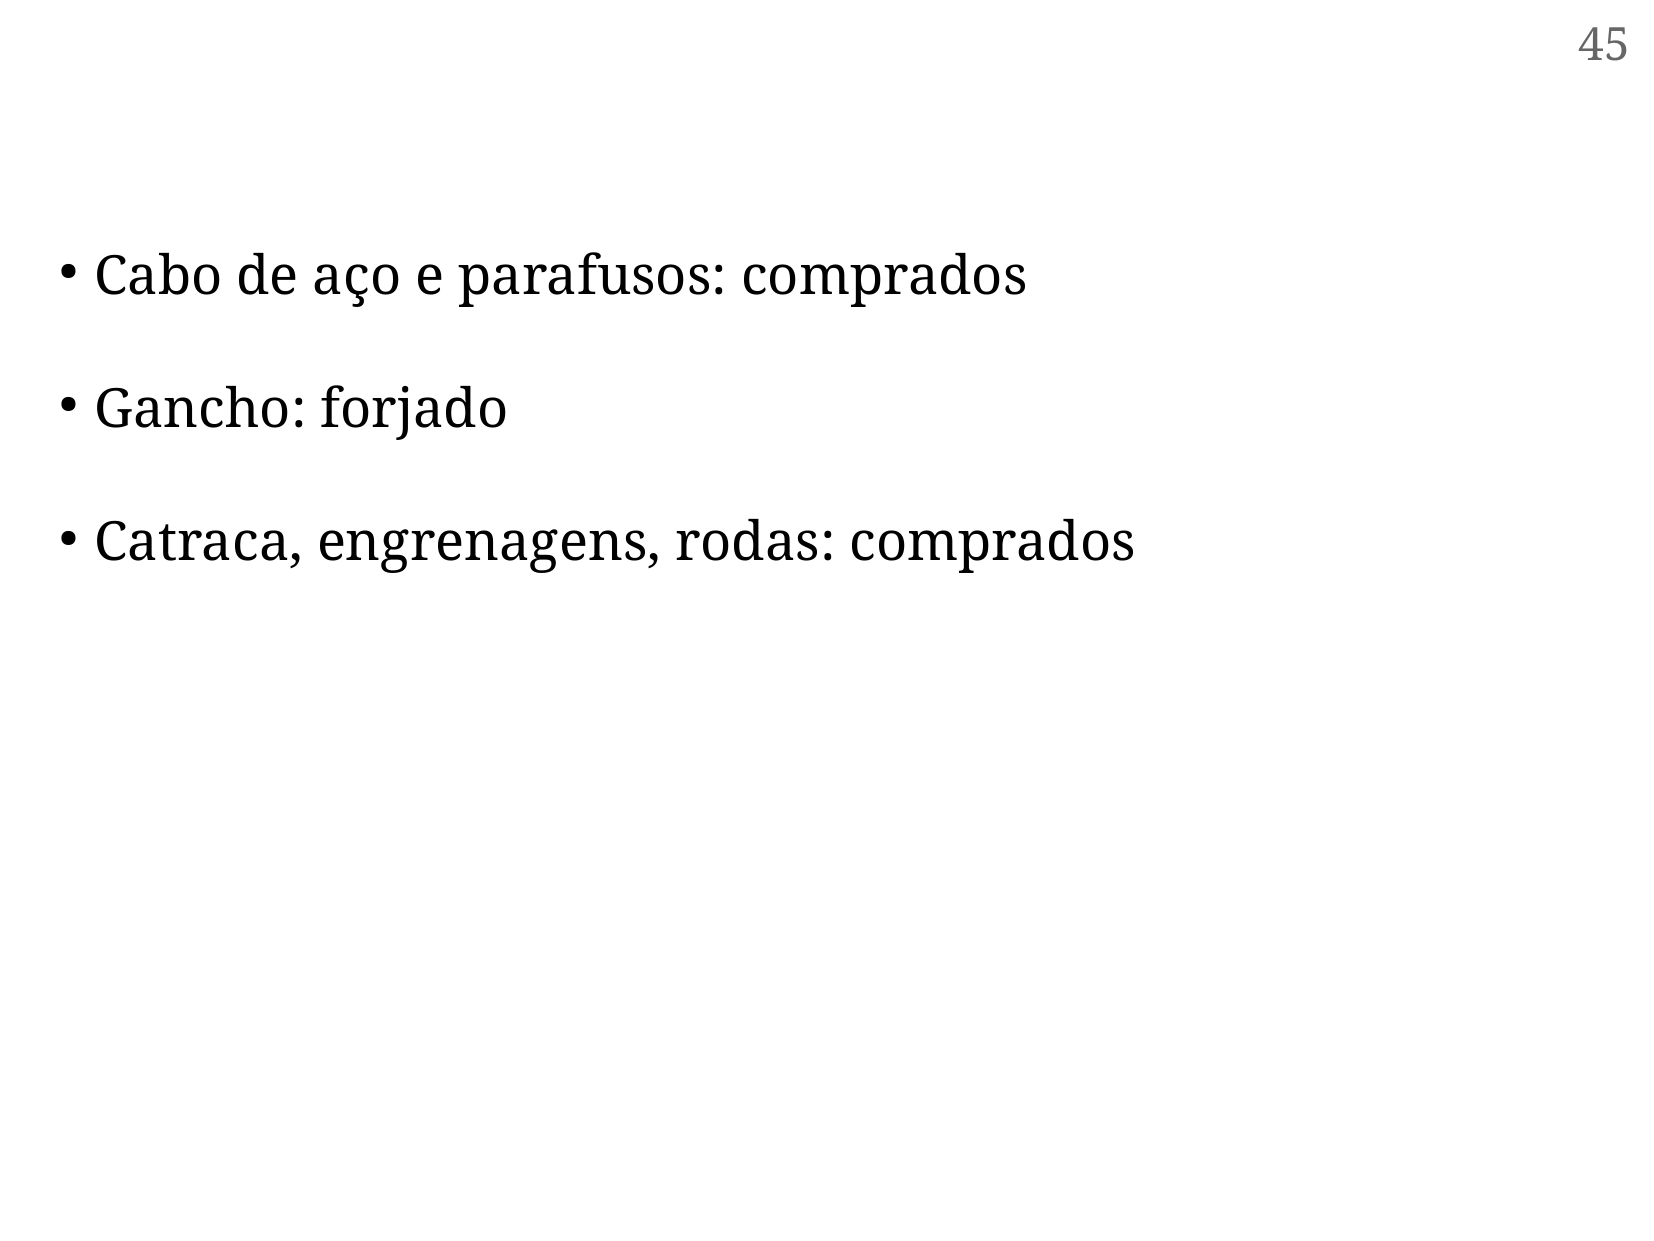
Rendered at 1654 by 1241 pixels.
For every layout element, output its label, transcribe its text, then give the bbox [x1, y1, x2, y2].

list Cabo de aço e parafusos: comprados Gancho: forjado Catraca, engrenagens, rodas: comprados [59, 236, 1595, 1211]
